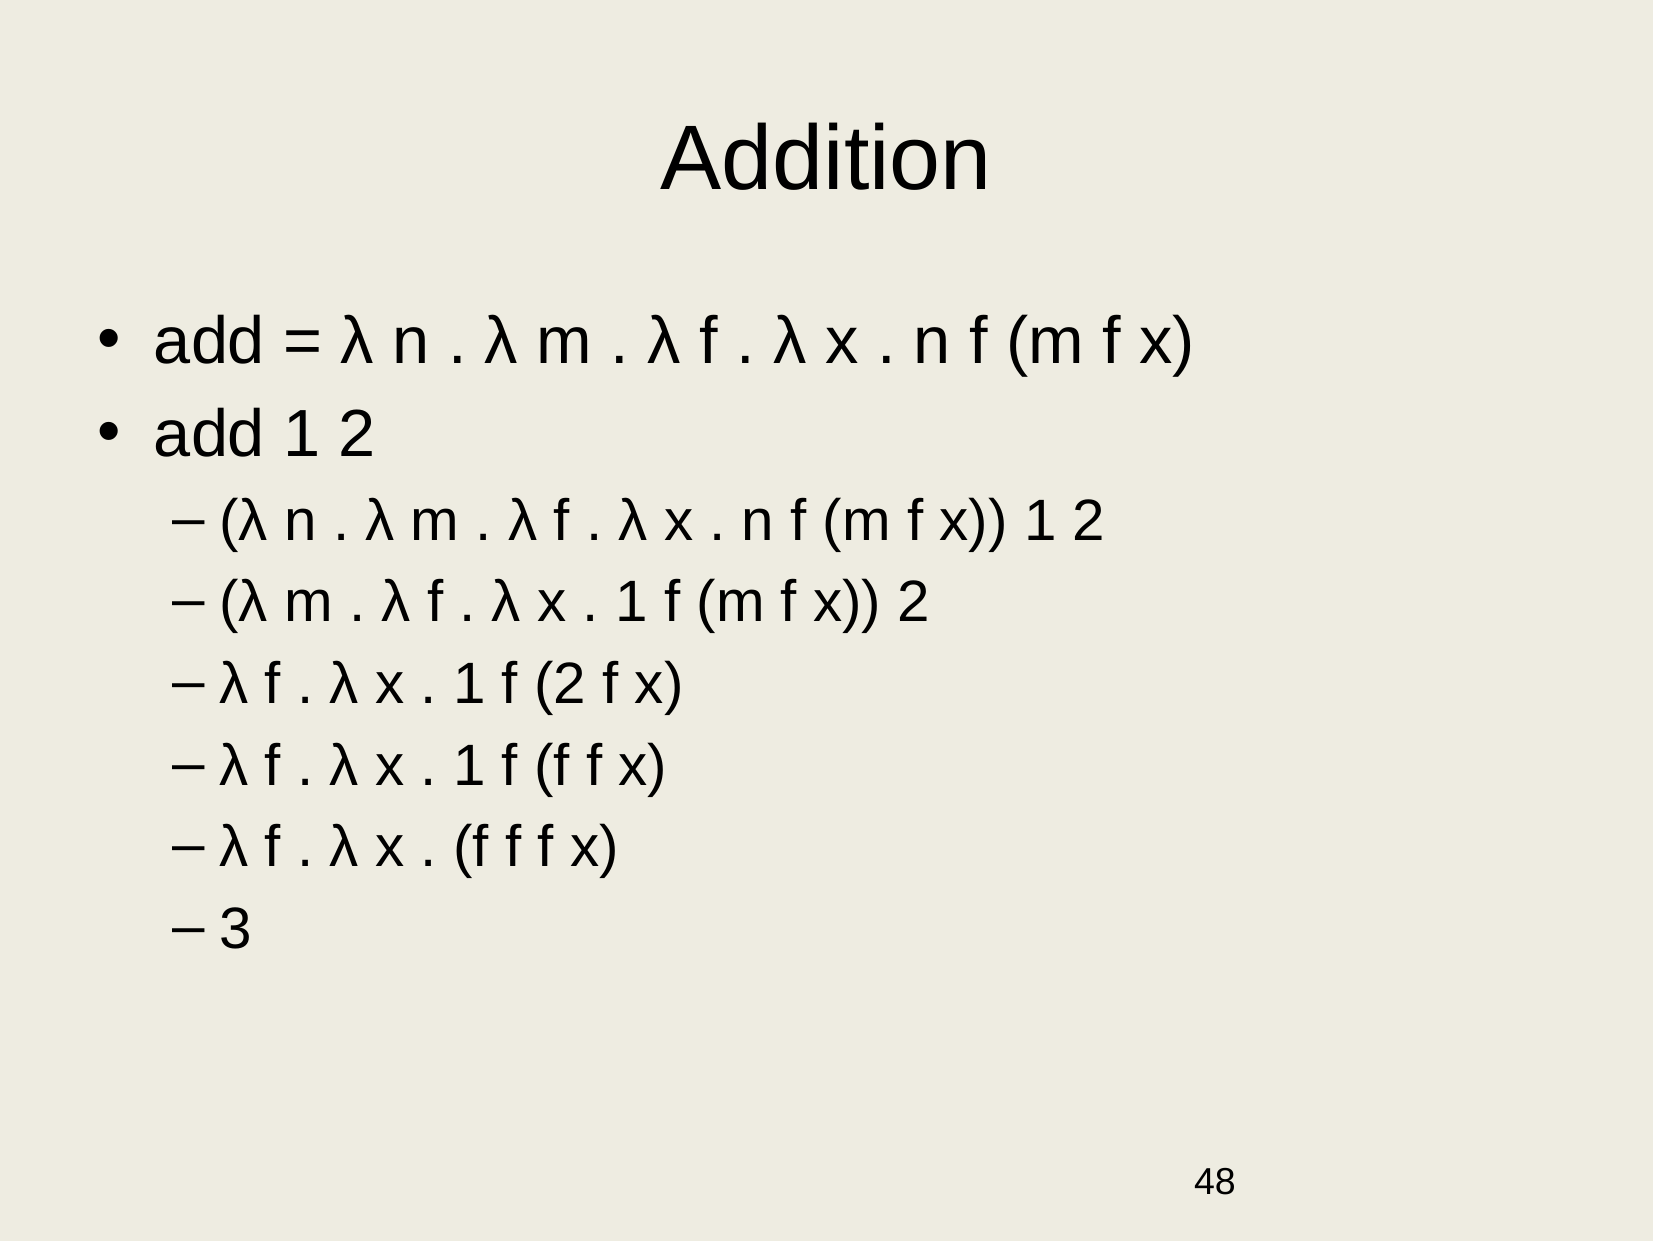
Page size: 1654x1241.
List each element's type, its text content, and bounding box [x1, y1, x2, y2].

slide_number <number> [1179, 1149, 1565, 1216]
title Addition [82, 49, 1571, 257]
list add = λ n . λ m . λ f . λ x . n f (m f x) add 1 2 (λ n . λ m . λ f . λ x . n f (m f x)) 1 2 (λ m . λ f . λ x . 1 f (m f x)) 2 λ f . λ x . 1 f (2 f x) λ f . λ x . 1 f (f f x) λ f . λ x . (f f f x) 3 [82, 289, 1571, 1109]
